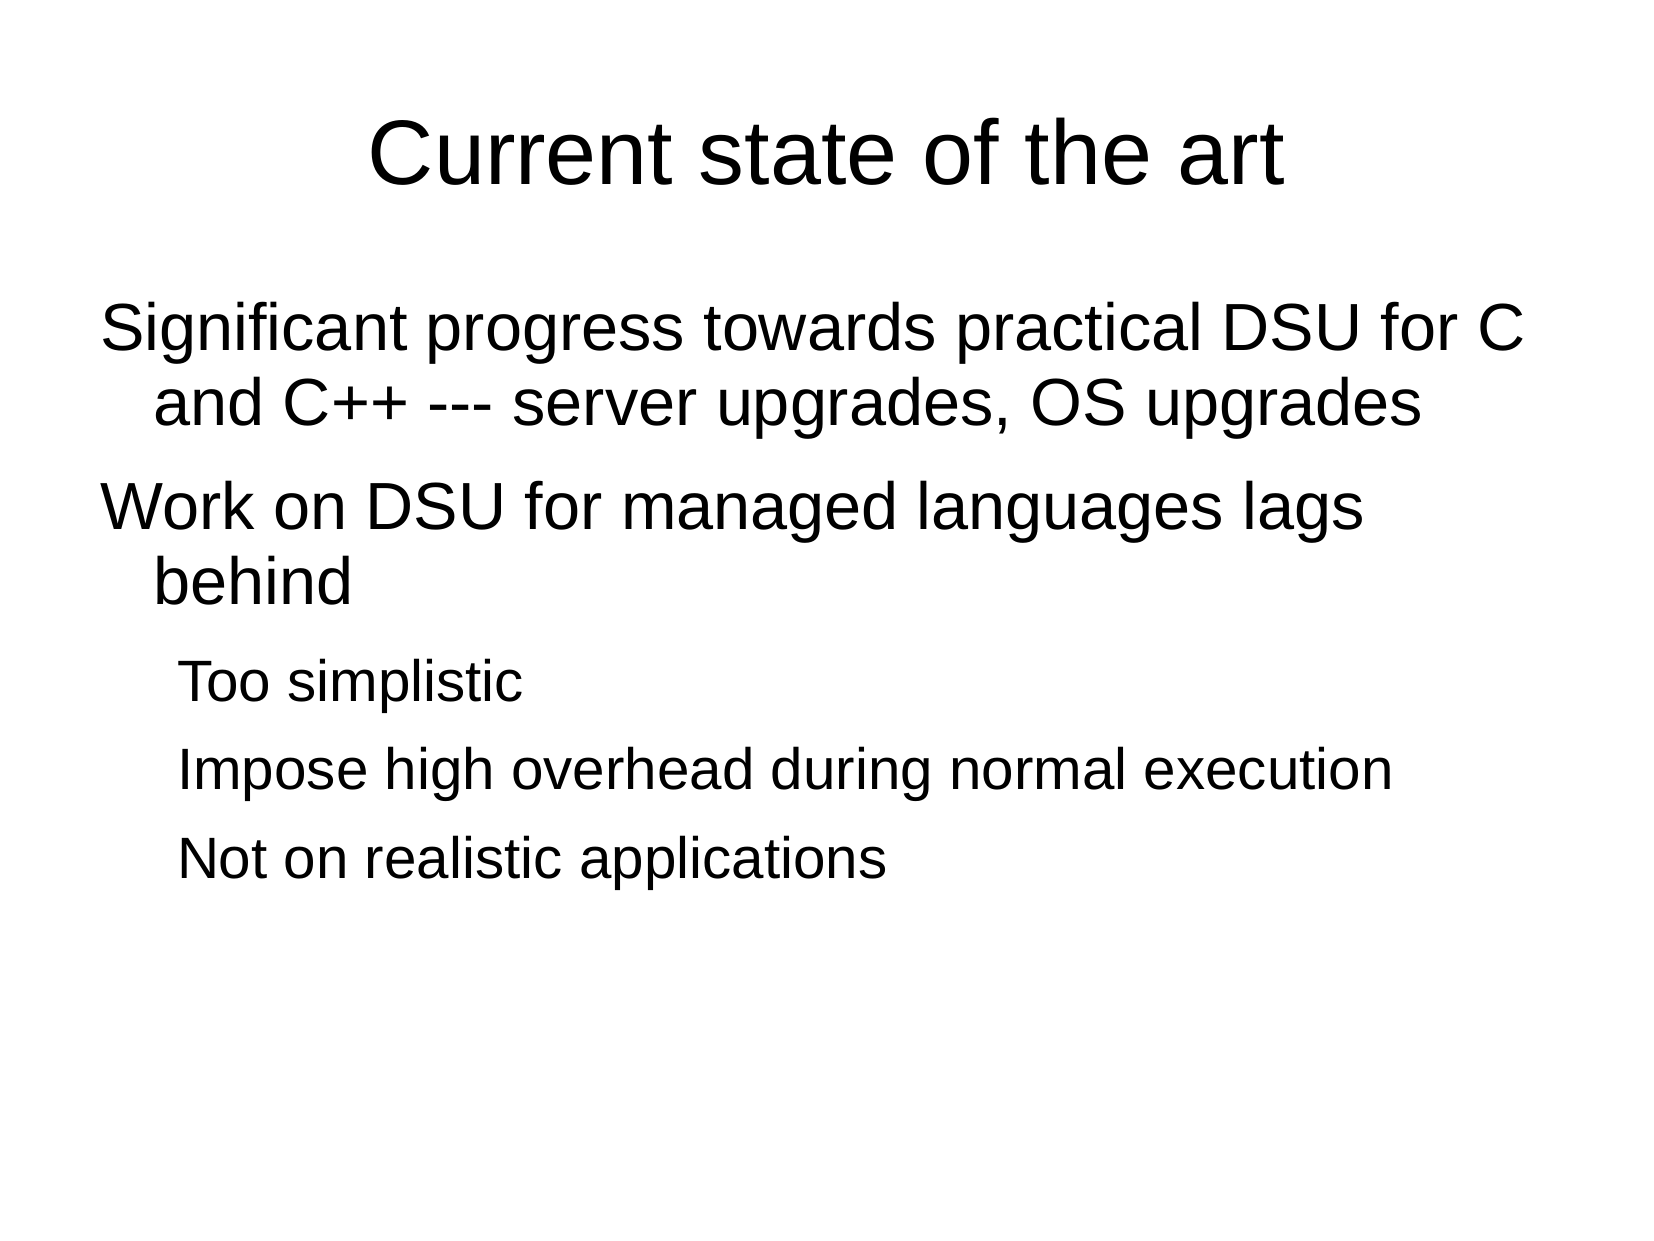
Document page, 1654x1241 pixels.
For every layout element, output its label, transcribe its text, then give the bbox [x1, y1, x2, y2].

list Significant progress towards practical DSU for C and C++ --- server upgrades, OS upgrades Work on DSU for managed languages lags behind Too simplistic Impose high overhead during normal execution Not on realistic applications [82, 290, 1571, 1094]
title Current state of the art [82, 56, 1571, 250]
